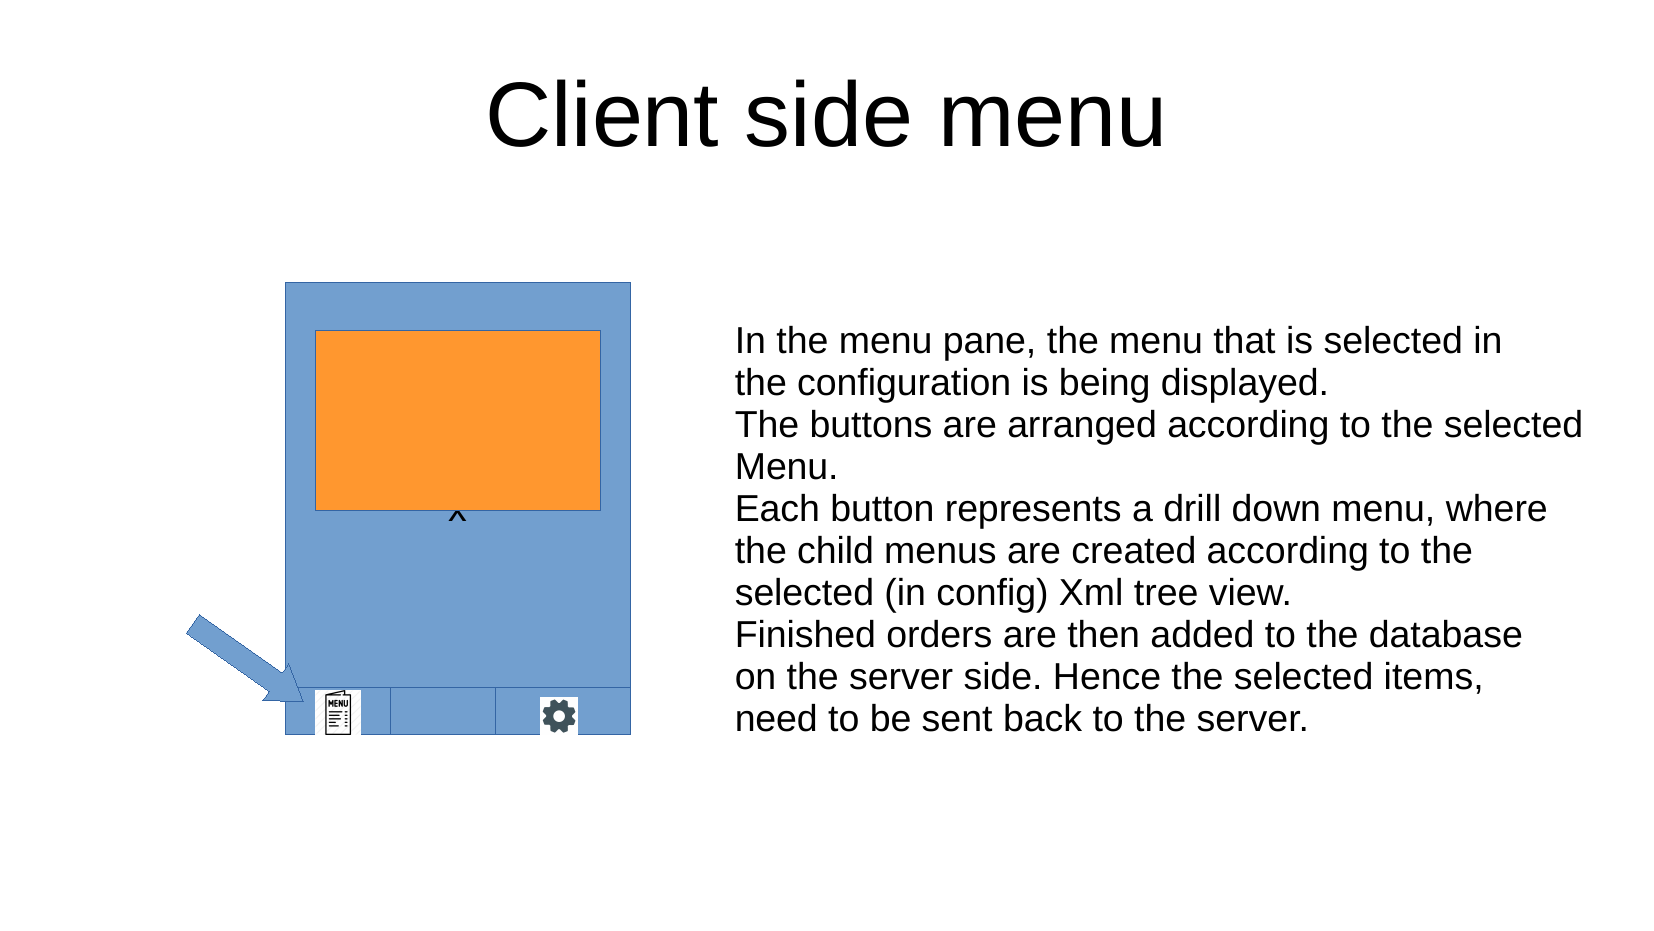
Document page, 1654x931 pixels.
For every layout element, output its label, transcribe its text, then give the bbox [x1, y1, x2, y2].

picture [315, 690, 361, 736]
text_box x [285, 282, 631, 687]
text_box In the menu pane, the menu that is selected in the configuration is being displayed. The buttons are arranged according to the selected Menu. Each button represents a drill down menu, where the child menus are created according to the selected (in config) Xml tree view. Finished orders are then added to the database on the server side. Hence the selected items, need to be sent back to the server. [720, 312, 1599, 748]
text_box [186, 614, 631, 735]
title Client side menu [82, 37, 1571, 193]
picture [540, 697, 578, 736]
text_box [315, 330, 601, 511]
